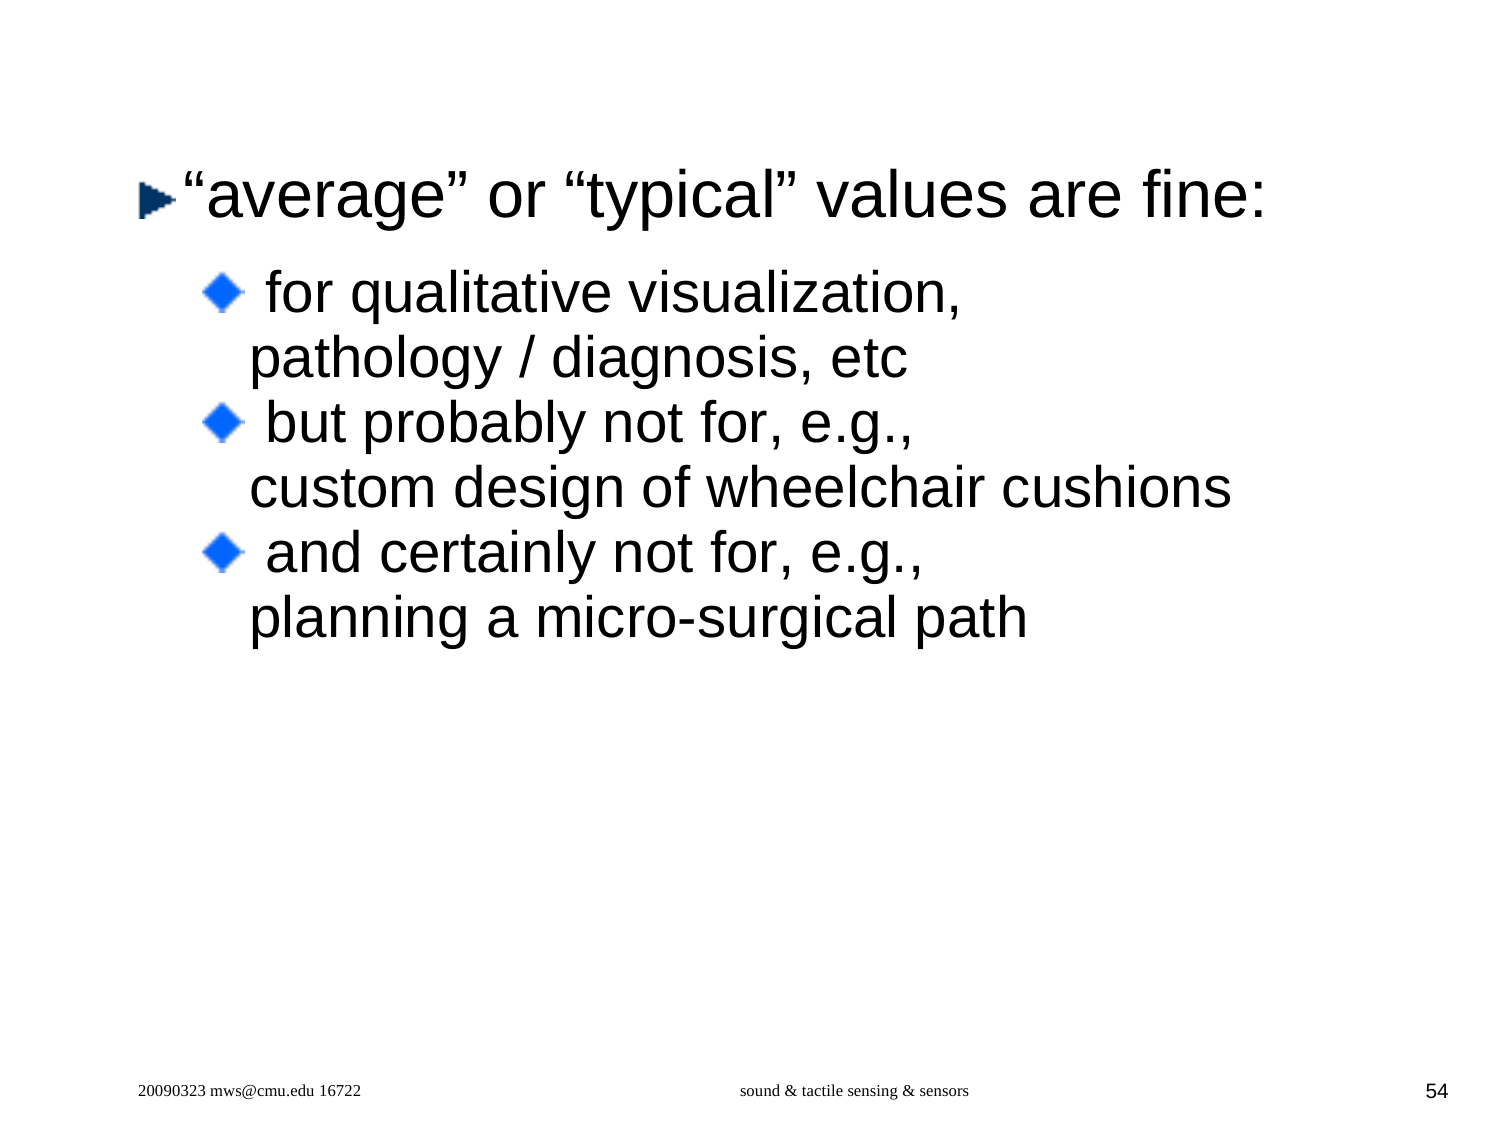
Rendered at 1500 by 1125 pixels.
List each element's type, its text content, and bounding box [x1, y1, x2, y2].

list “average” or “typical” values are fine: for qualitative visualization, pathology / diagnosis, etc but probably not for, e.g., custom design of wheelchair cushions and certainly not for, e.g., planning a micro-surgical path [112, 149, 1388, 813]
